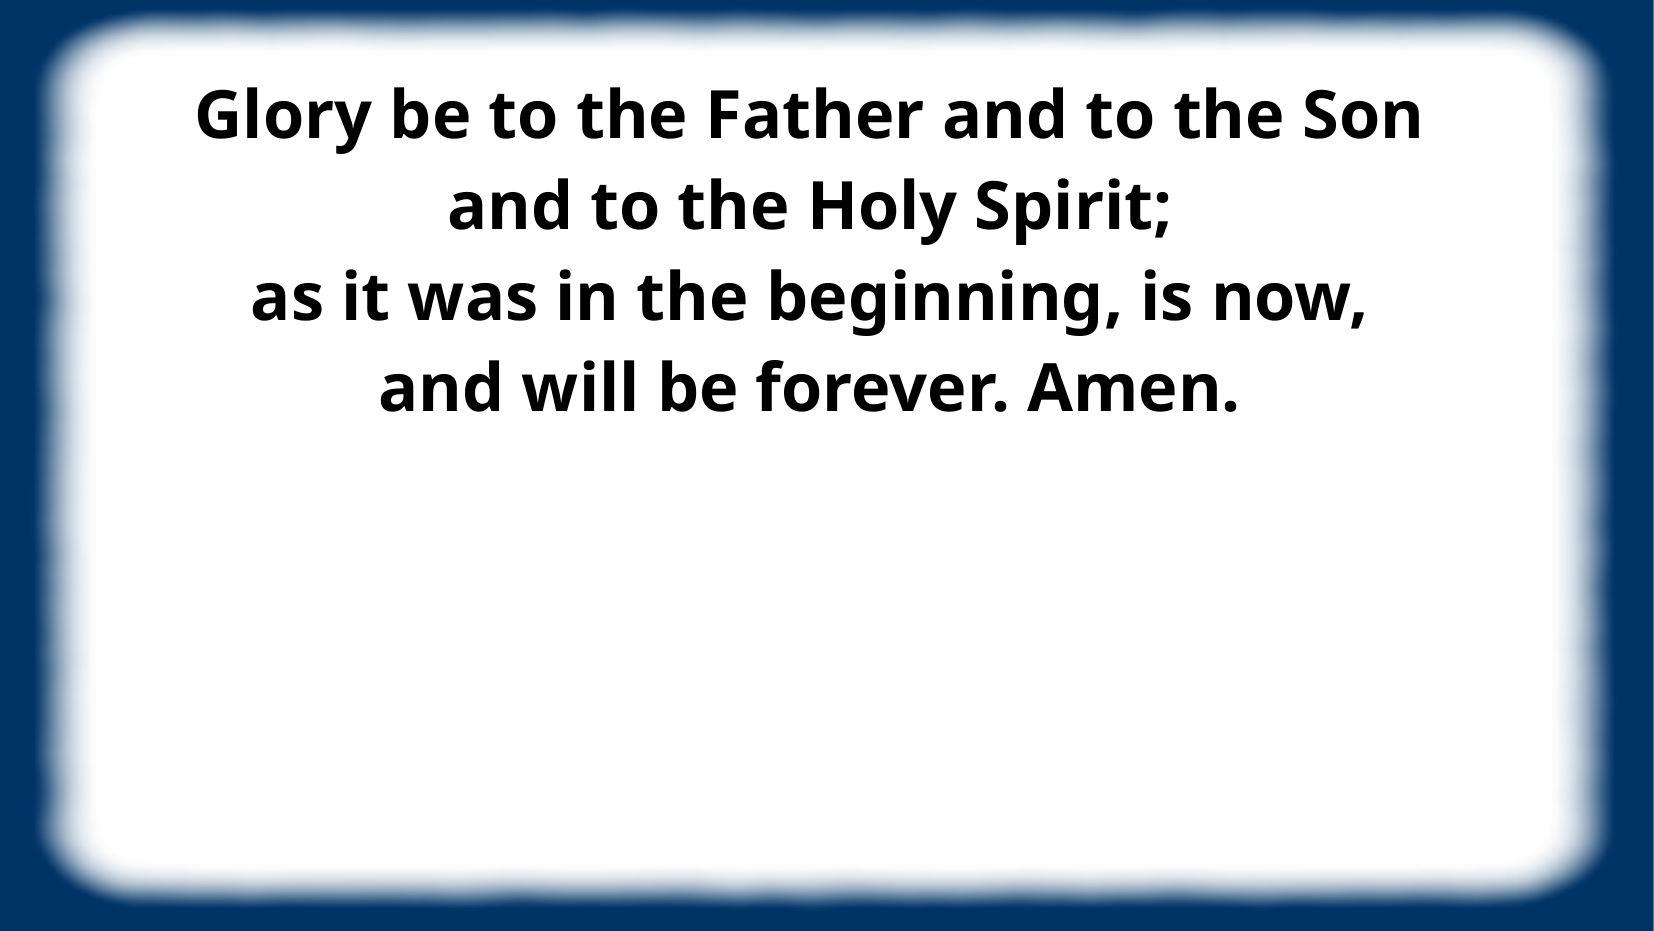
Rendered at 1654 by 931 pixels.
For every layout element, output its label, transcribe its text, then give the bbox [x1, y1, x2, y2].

picture [0, 0, 1654, 931]
text_box Glory be to the Father and to the Son and to the Holy Spirit; as it was in the beginning, is now, and will be forever. Amen. [90, 60, 1531, 430]
